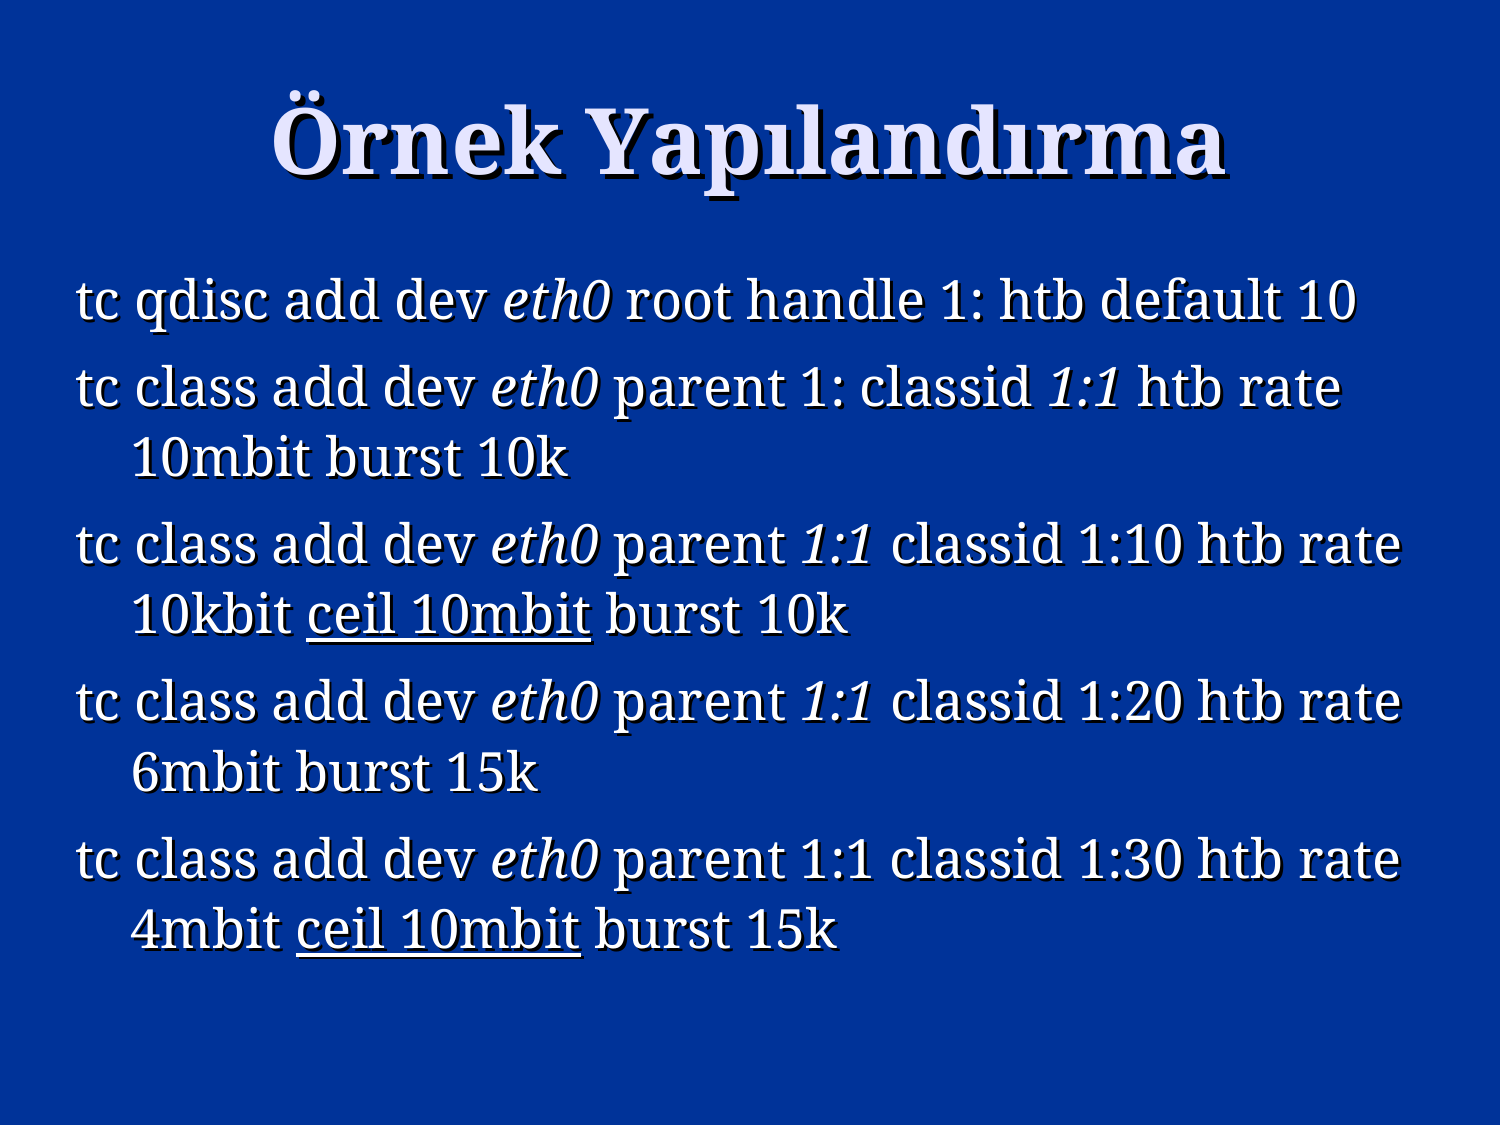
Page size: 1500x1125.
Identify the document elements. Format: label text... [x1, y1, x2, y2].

title Örnek Yapılandırma [74, 31, 1425, 246]
list tc qdisc add dev eth0 root handle 1: htb default 10 tc class add dev eth0 parent 1: classid 1:1 htb rate 10mbit burst 10k tc class add dev eth0 parent 1:1 classid 1:10 htb rate 10kbit ceil 10mbit burst 10k tc class add dev eth0 parent 1:1 classid 1:20 htb rate 6mbit burst 15k tc class add dev eth0 parent 1:1 classid 1:30 htb rate 4mbit ceil 10mbit burst 15k [74, 263, 1425, 1006]
